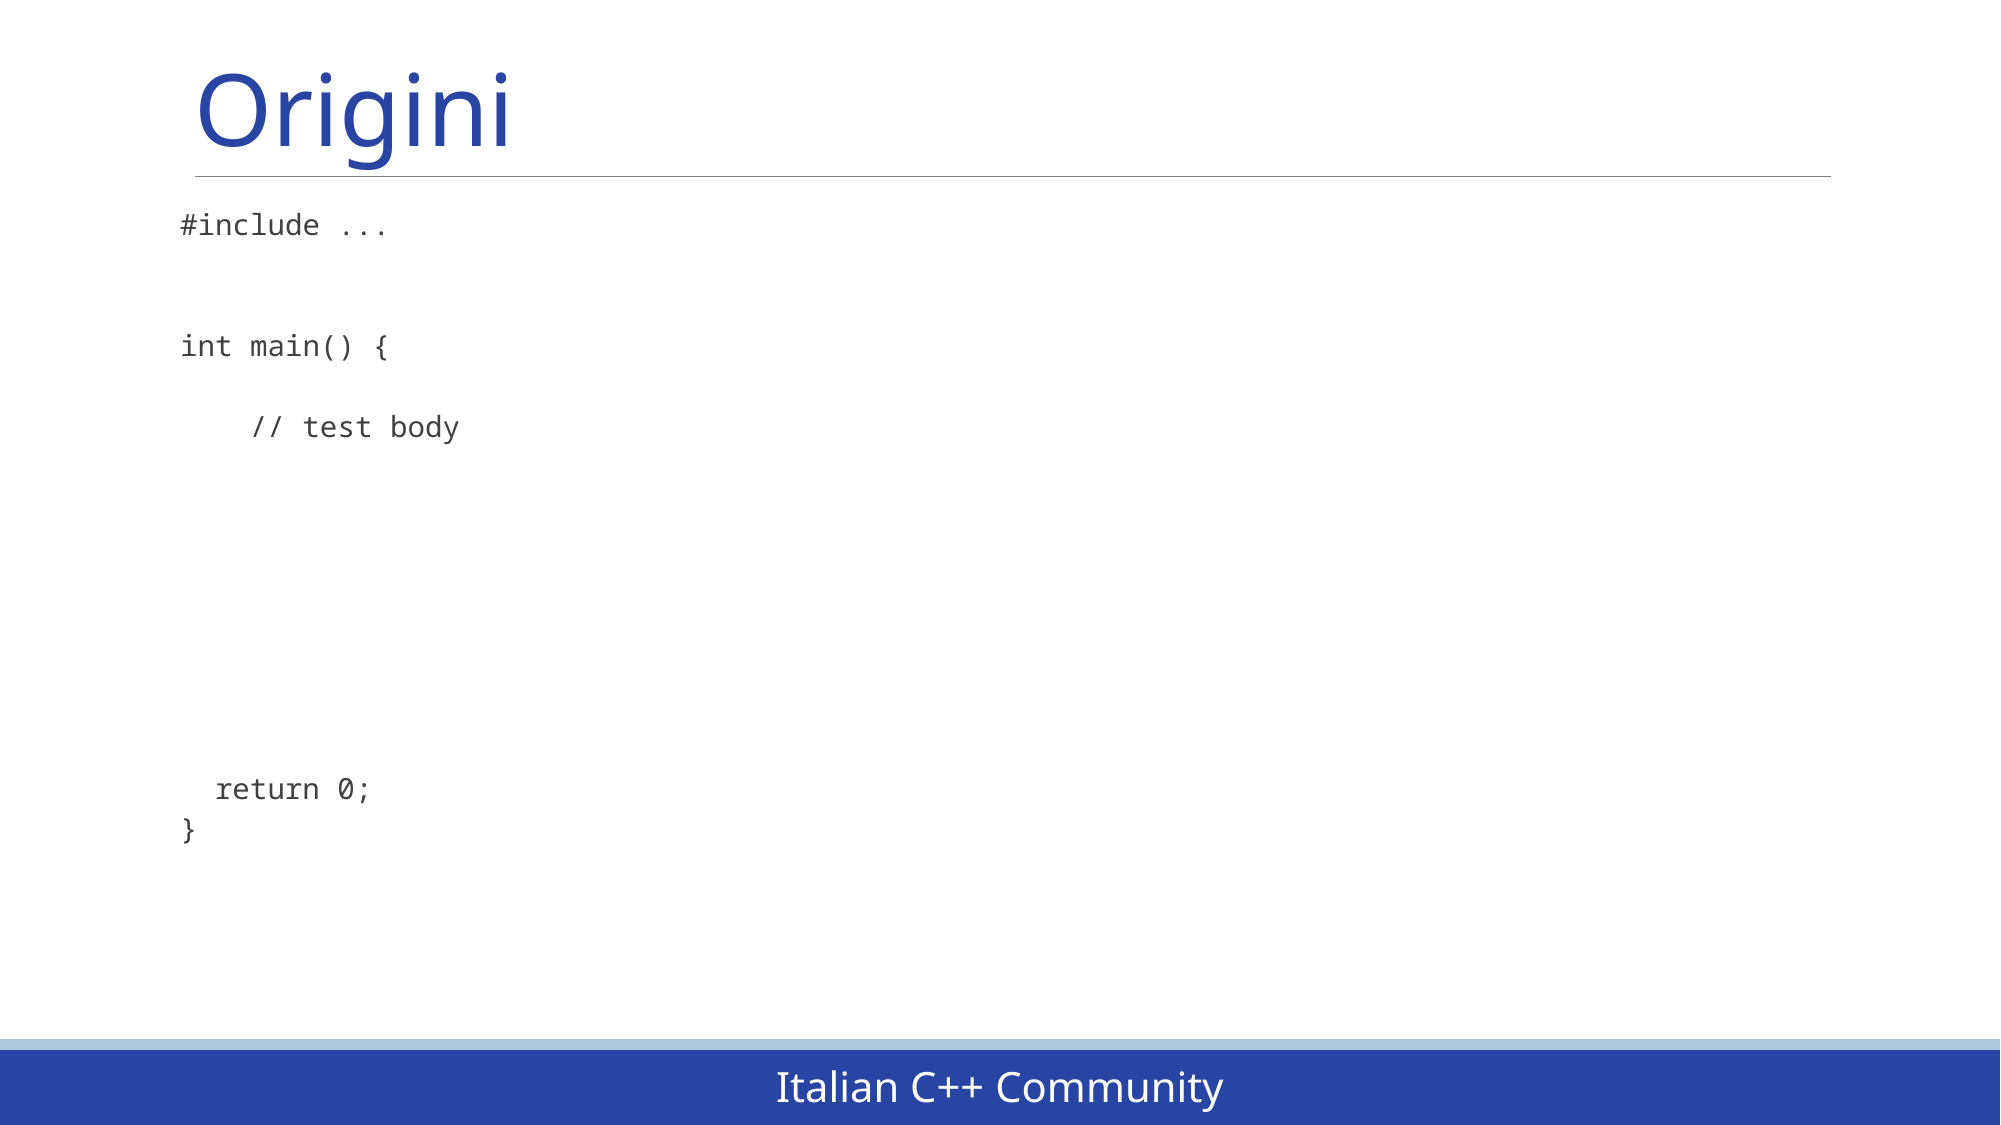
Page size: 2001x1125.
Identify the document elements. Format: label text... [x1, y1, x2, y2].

title Origini [179, 2, 1830, 175]
list #include ... int main() { // test body return 0; } [179, 202, 1830, 1011]
